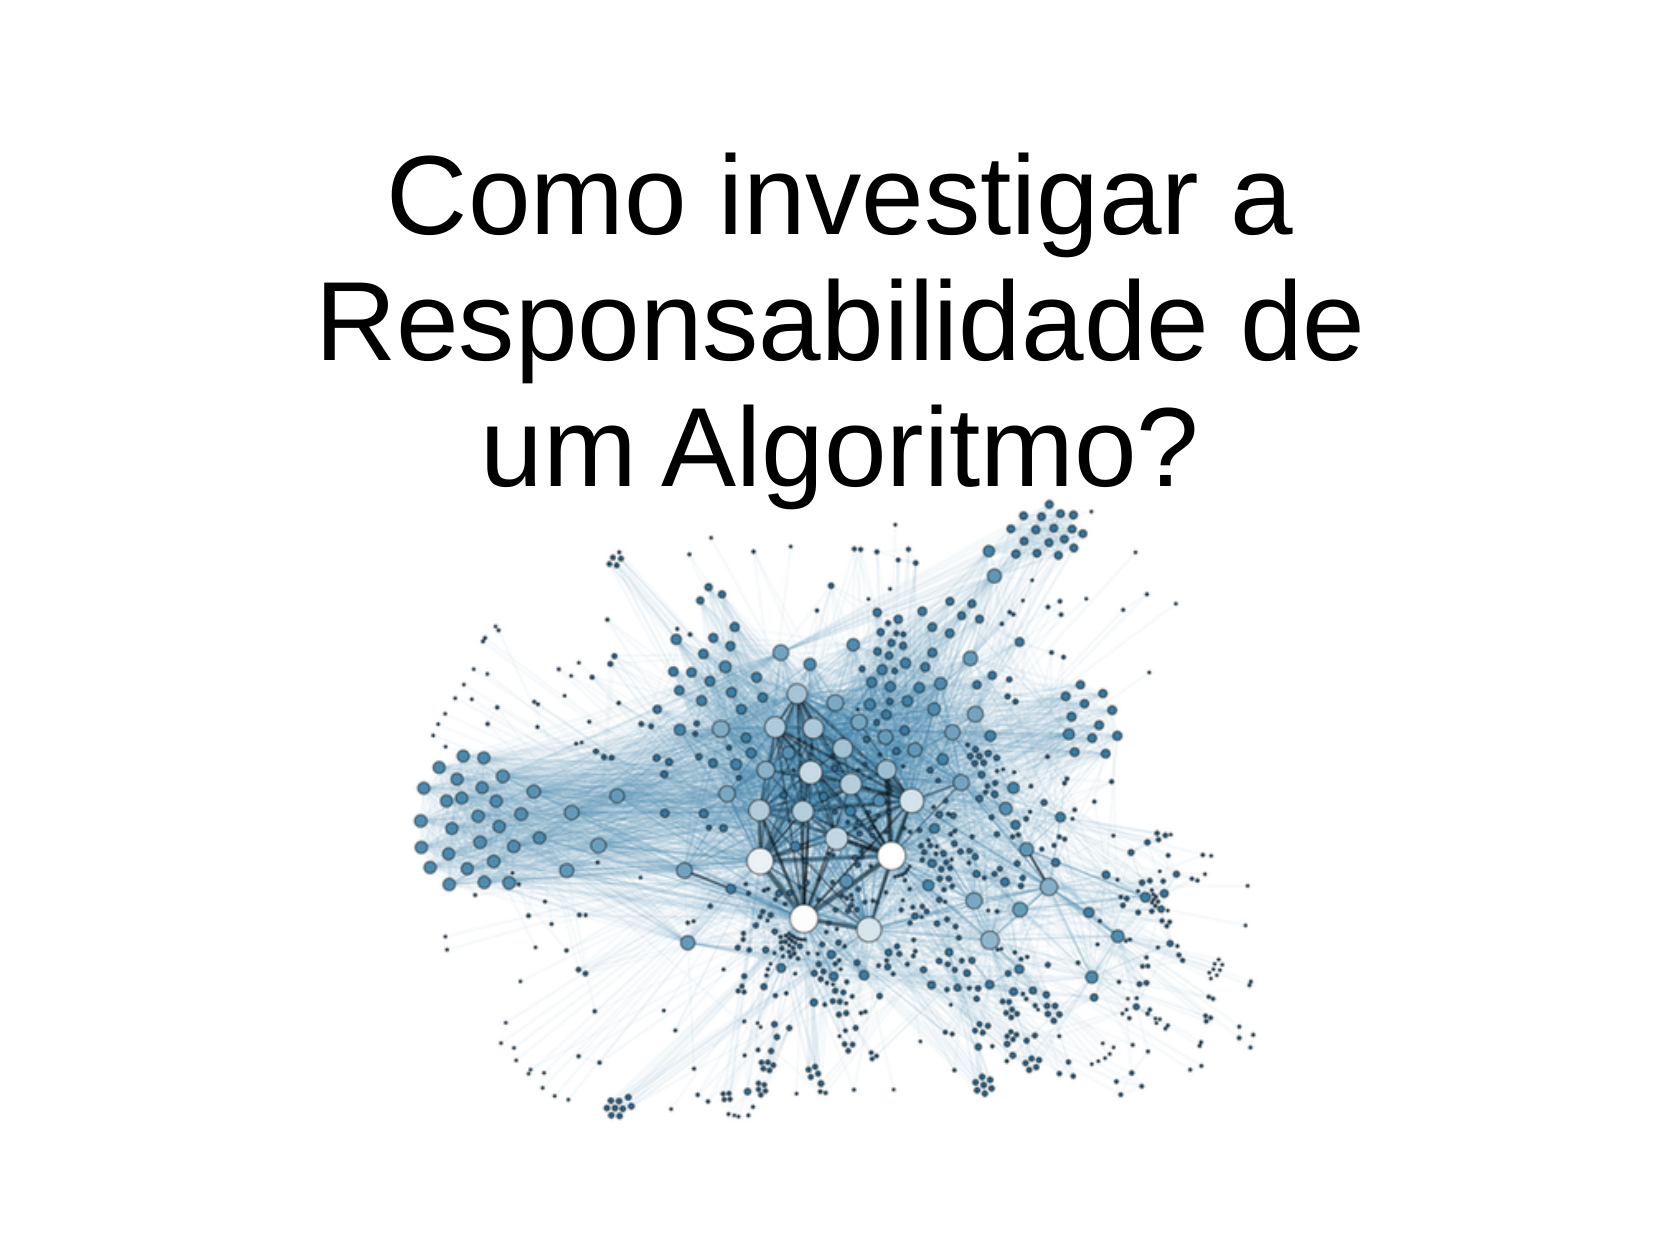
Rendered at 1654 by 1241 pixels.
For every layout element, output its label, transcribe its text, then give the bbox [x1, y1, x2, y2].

title Como investigar a Responsabilidade de um Algoritmo? [225, 81, 1456, 562]
picture [400, 562, 1271, 1134]
